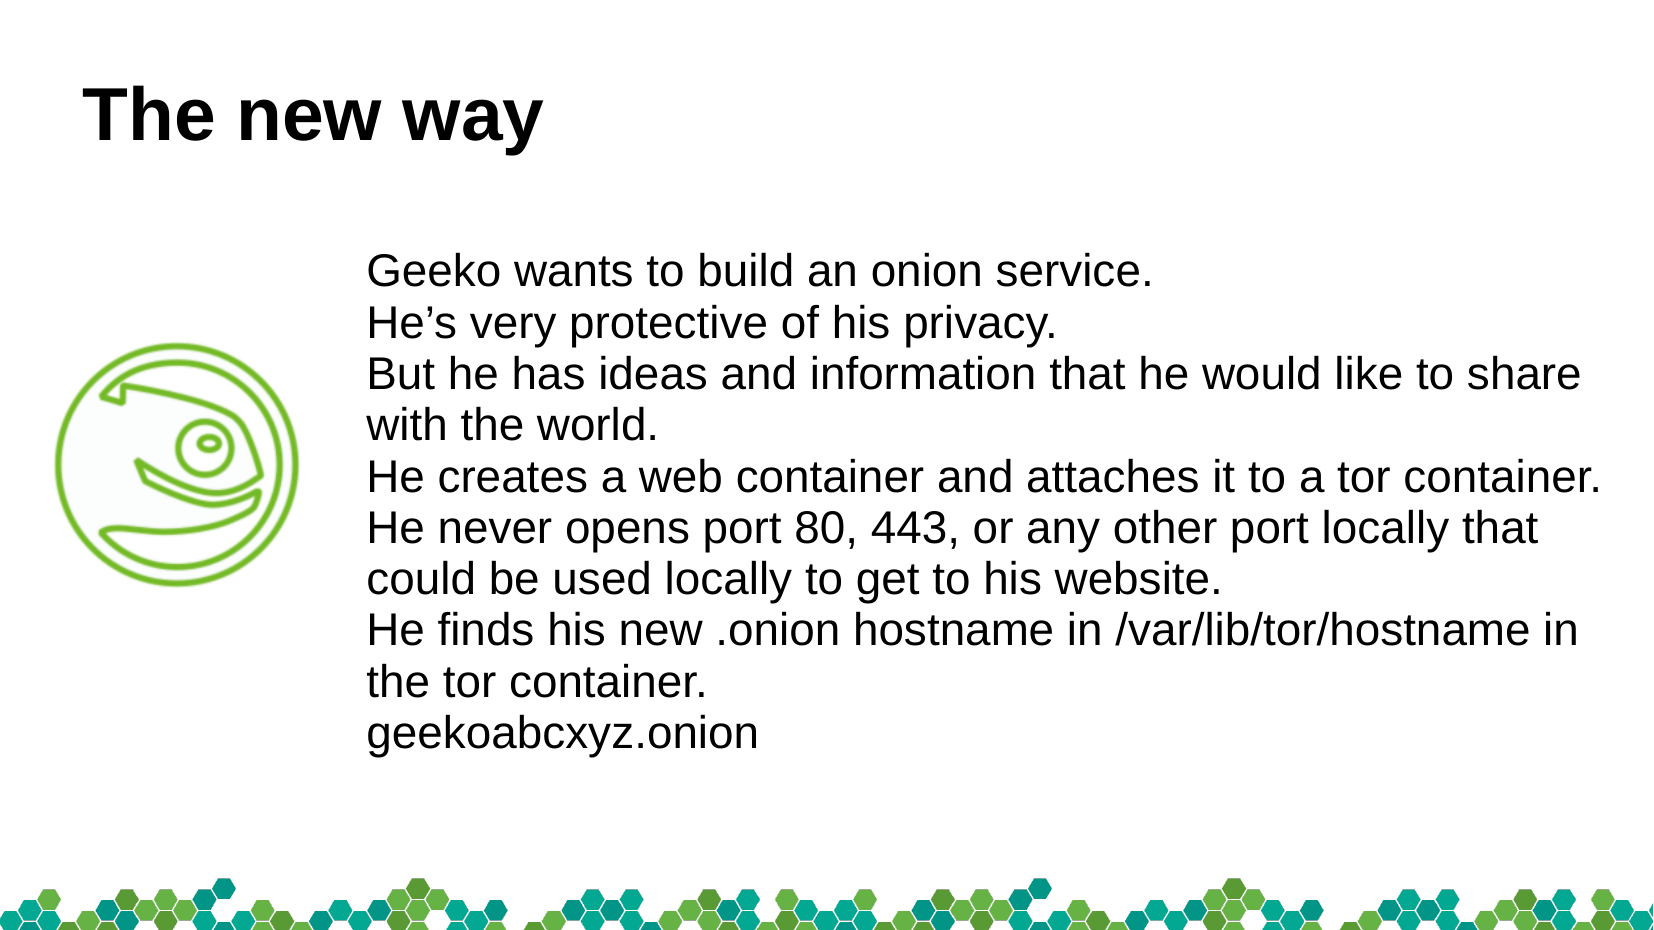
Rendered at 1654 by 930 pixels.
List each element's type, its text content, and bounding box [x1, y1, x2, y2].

text_box Geeko wants to build an onion service. He’s very protective of his privacy. But he has ideas and information that he would like to share with the world. He creates a web container and attaches it to a tor container. He never opens port 80, 443, or any other port locally that could be used locally to get to his website. He finds his new .onion hostname in /var/lib/tor/hostname in the tor container. geekoabcxyz.onion [351, 238, 1653, 766]
picture [45, 333, 309, 597]
picture [0, 870, 1654, 930]
title The new way [82, 37, 1571, 193]
